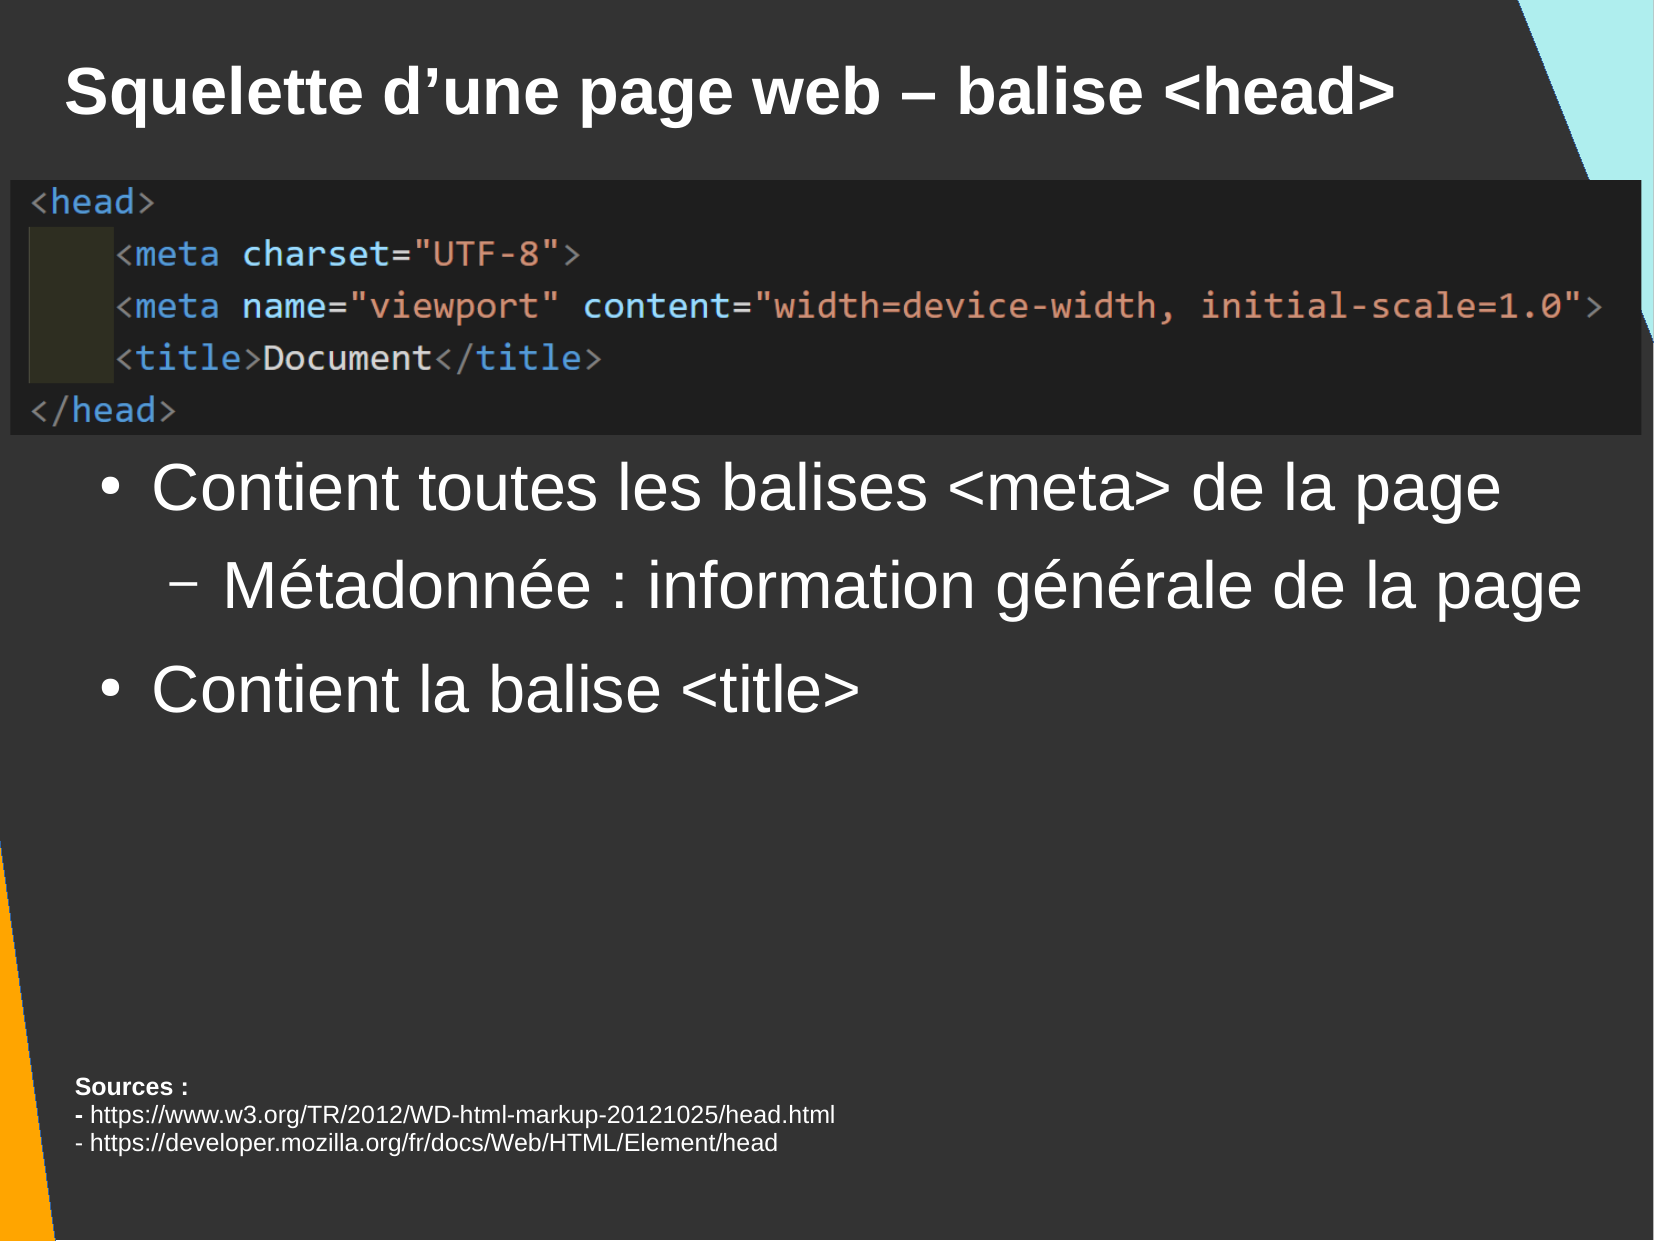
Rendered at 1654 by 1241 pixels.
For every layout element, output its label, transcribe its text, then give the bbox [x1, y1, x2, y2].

text_box Sources : - https://www.w3.org/TR/2012/WD-html-markup-20121025/head.html - https://developer.mozilla.org/fr/docs/Web/HTML/Element/head [59, 1065, 1546, 1241]
text_box [1517, 0, 1654, 343]
text_box [0, 840, 56, 1241]
picture [10, 180, 1642, 435]
list Contient toutes les balises <meta> de la page Métadonnée : information générale de la page Contient la balise <title> [80, 450, 1635, 766]
title Squelette d’une page web – balise <head> [64, 54, 1553, 167]
